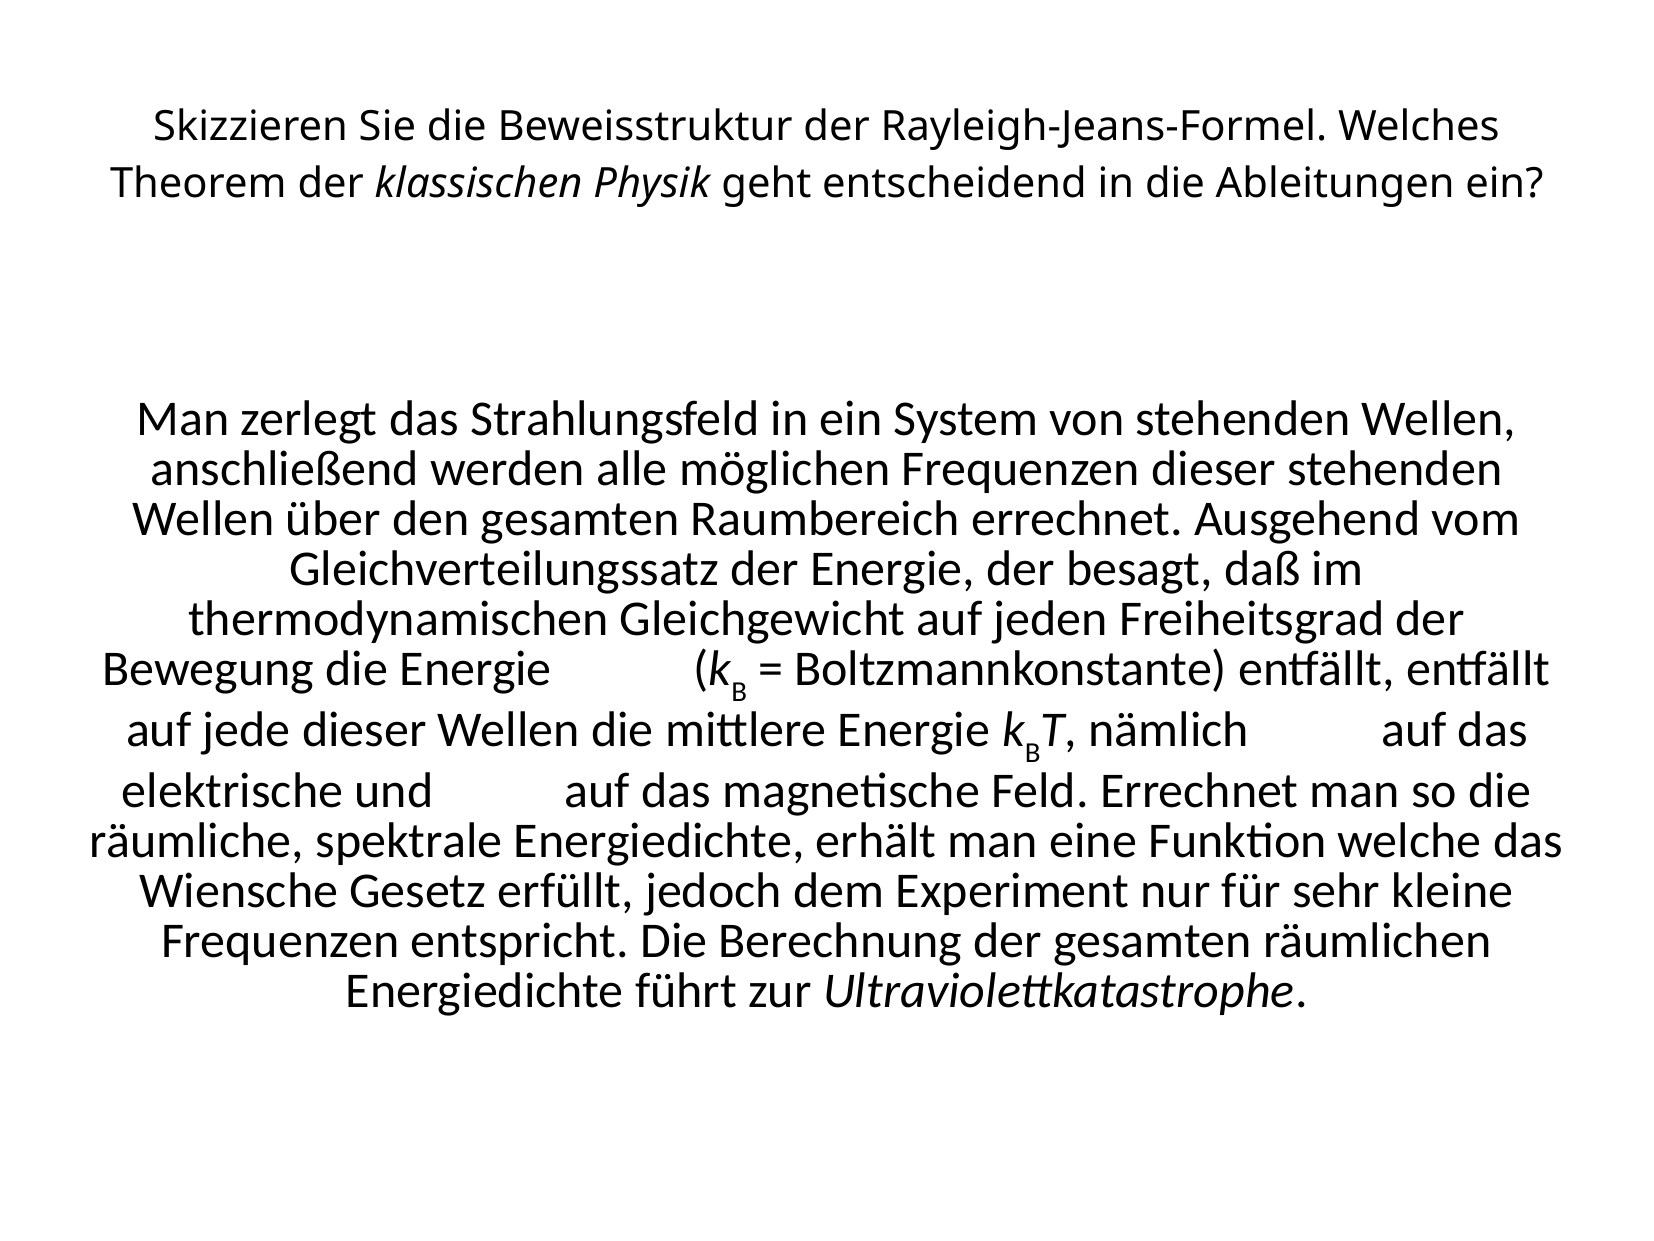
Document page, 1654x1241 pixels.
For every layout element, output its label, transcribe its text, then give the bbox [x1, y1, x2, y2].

title Skizzieren Sie die Beweisstruktur der Rayleigh-Jeans-Formel. Welches Theorem der klassischen Physik geht entscheidend in die Ableitungen ein? [82, 49, 1571, 257]
chart [1255, 682, 1373, 796]
chart [443, 750, 560, 863]
chart [564, 614, 682, 727]
subtitle Man zerlegt das Strahlungsfeld in ein System von stehenden Wellen, anschließend werden alle möglichen Frequenzen dieser stehenden Wellen über den gesamten Raumbereich errechnet. Ausgehend vom Gleichverteilungssatz der Energie, der besagt, daß im thermodynamischen Gleichgewicht auf jeden Freiheitsgrad der Bewegung die Energie (kB = Boltzmannkonstante) entfällt, entfällt auf jede dieser Wellen die mittlere Energie kBT, nämlich auf das elektrische und auf das magnetische Feld. Errechnet man so die räumliche, spektrale Energiedichte, erhält man eine Funktion welche das Wiensche Gesetz erfüllt, jedoch dem Experiment nur für sehr kleine Frequenzen entspricht. Die Berechnung der gesamten räumlichen Energiedichte führt zur Ultraviolettkatastrophe. [82, 299, 1571, 1119]
